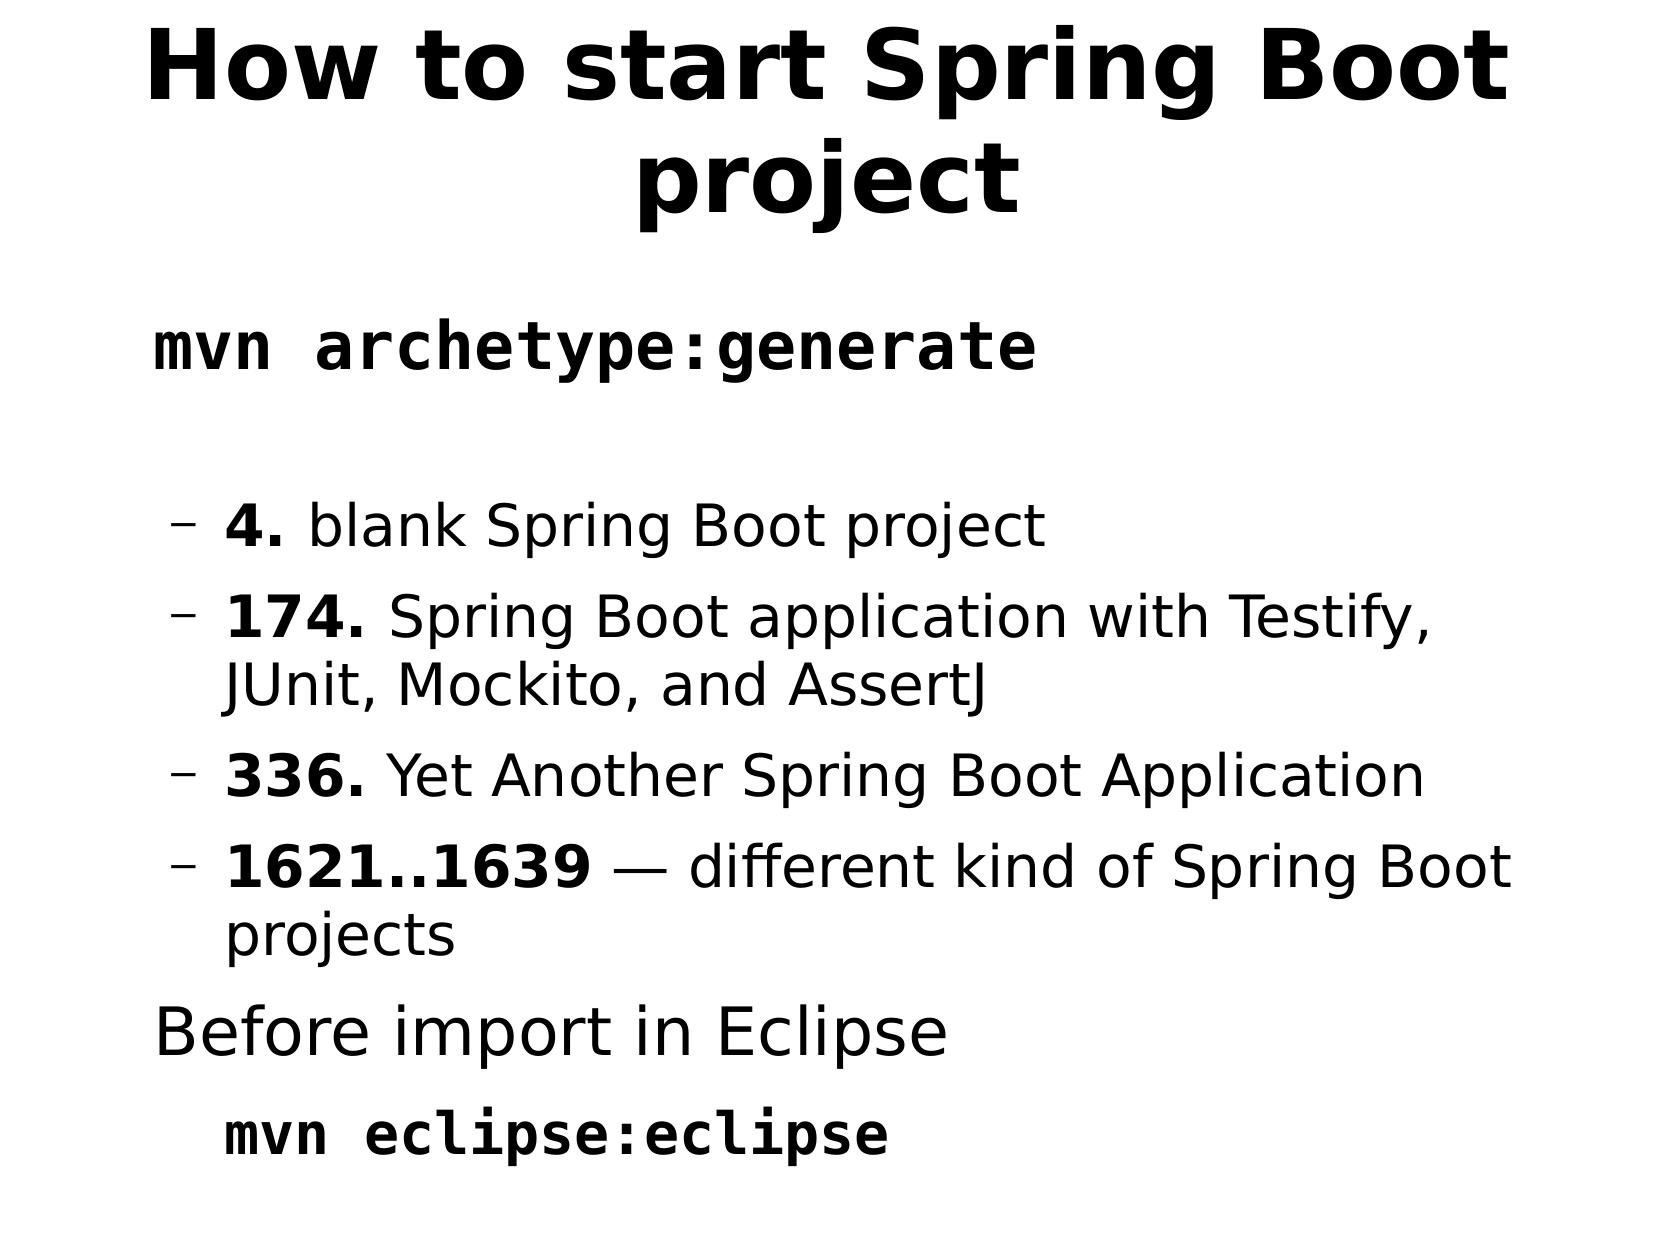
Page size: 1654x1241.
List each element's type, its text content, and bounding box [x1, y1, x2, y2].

list mvn archetype:generate 4. blank Spring Boot project 174. Spring Boot application with Testify, JUnit, Mockito, and AssertJ 336. Yet Another Spring Boot Application 1621..1639 — different kind of Spring Boot projects Before import in Eclipse mvn eclipse:eclipse [82, 307, 1571, 1186]
title How to start Spring Boot project [82, 8, 1571, 236]
